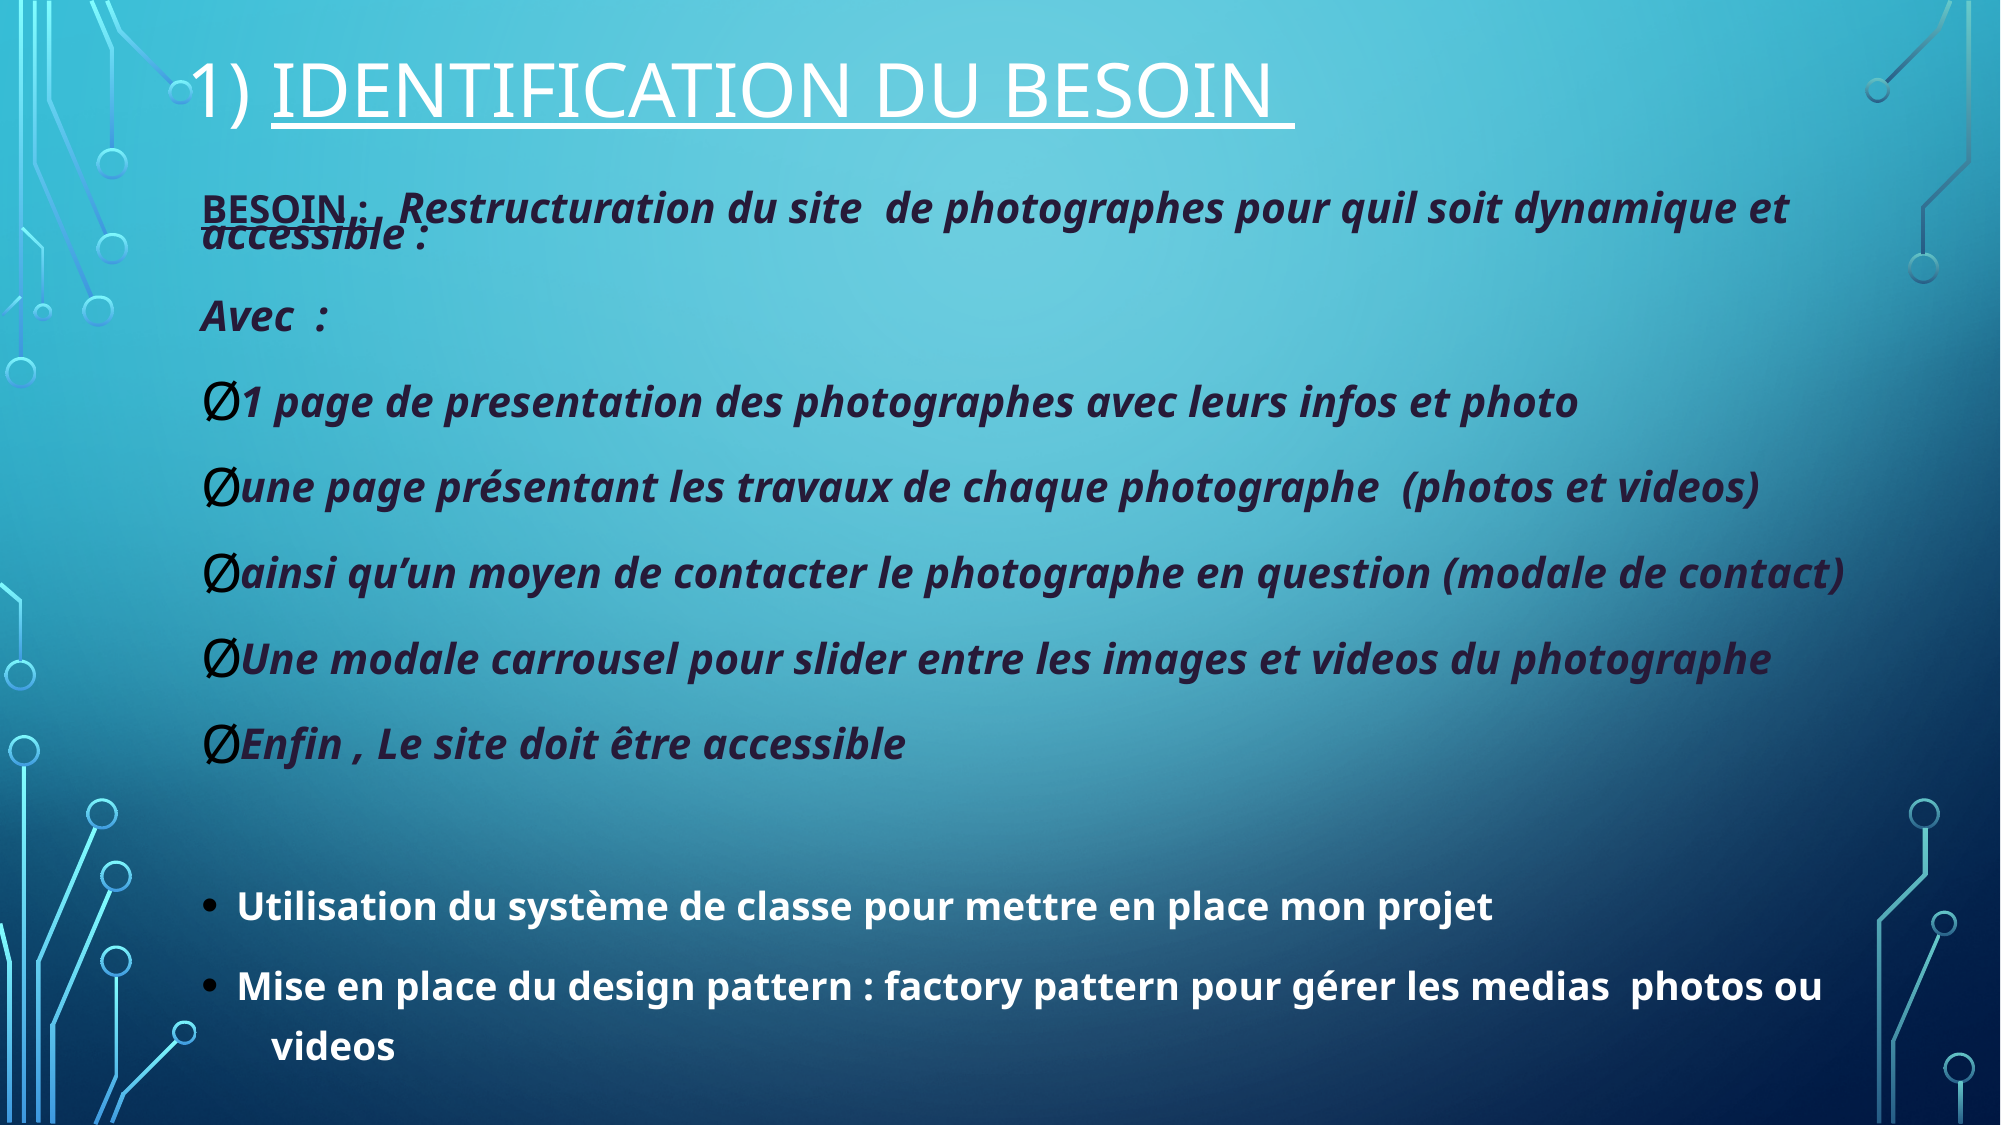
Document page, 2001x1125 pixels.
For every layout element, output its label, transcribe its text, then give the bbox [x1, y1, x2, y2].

list BESOIN : Restructuration du site de photographes pour quil soit dynamique et accessible : Avec : 1 page de presentation des photographes avec leurs infos et photo une page présentant les travaux de chaque photographe (photos et videos) ainsi qu’un moyen de contacter le photographe en question (modale de contact) Une modale carrousel pour slider entre les images et videos du photographe Enfin , Le site doit être accessible Utilisation du système de classe pour mettre en place mon projet Mise en place du design pattern : factory pattern pour gérer les medias photos ou videos [186, 129, 1934, 1079]
title 1) Identification du besoin [171, 0, 1797, 187]
